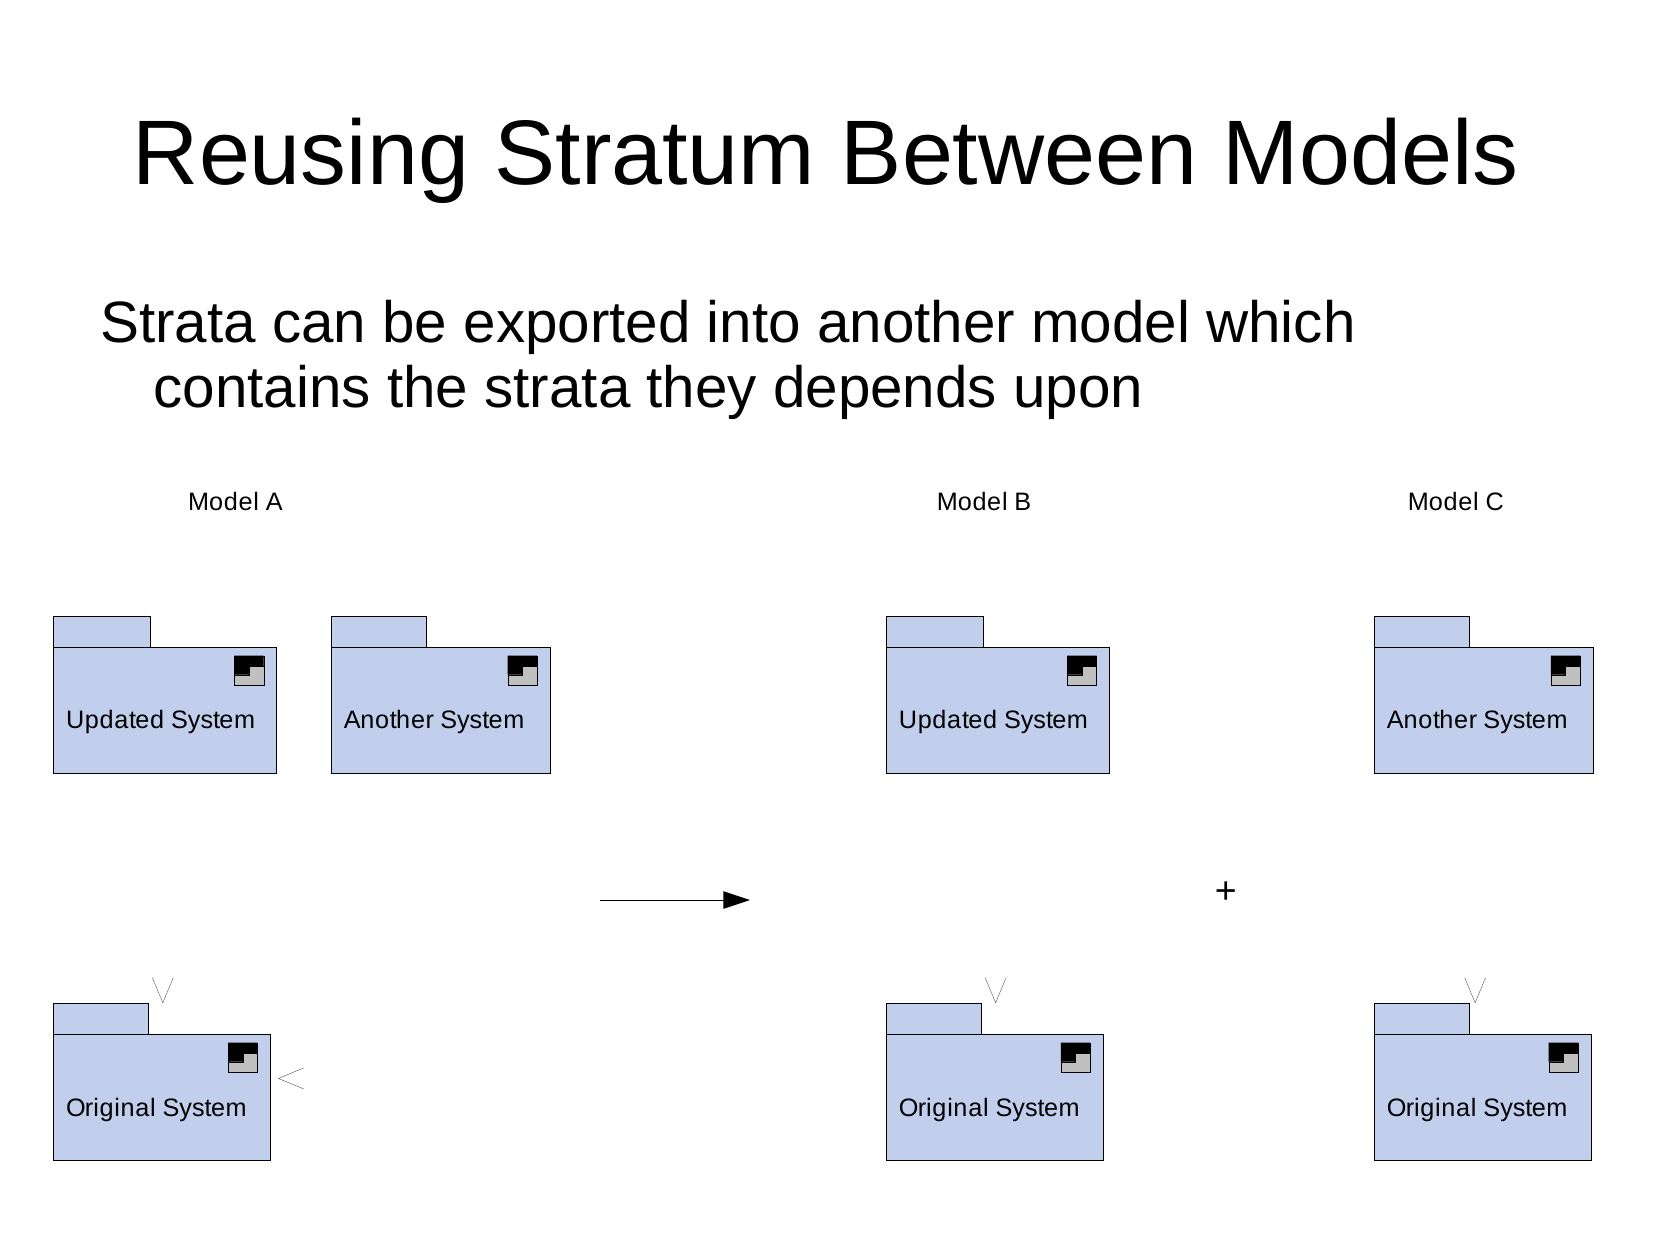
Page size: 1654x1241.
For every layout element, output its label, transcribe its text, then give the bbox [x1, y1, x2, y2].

picture [51, 487, 1595, 1163]
list Strata can be exported into another model which contains the strata they depends upon [82, 290, 1571, 487]
title Reusing Stratum Between Models [82, 56, 1571, 250]
text_box + [1200, 862, 1252, 920]
